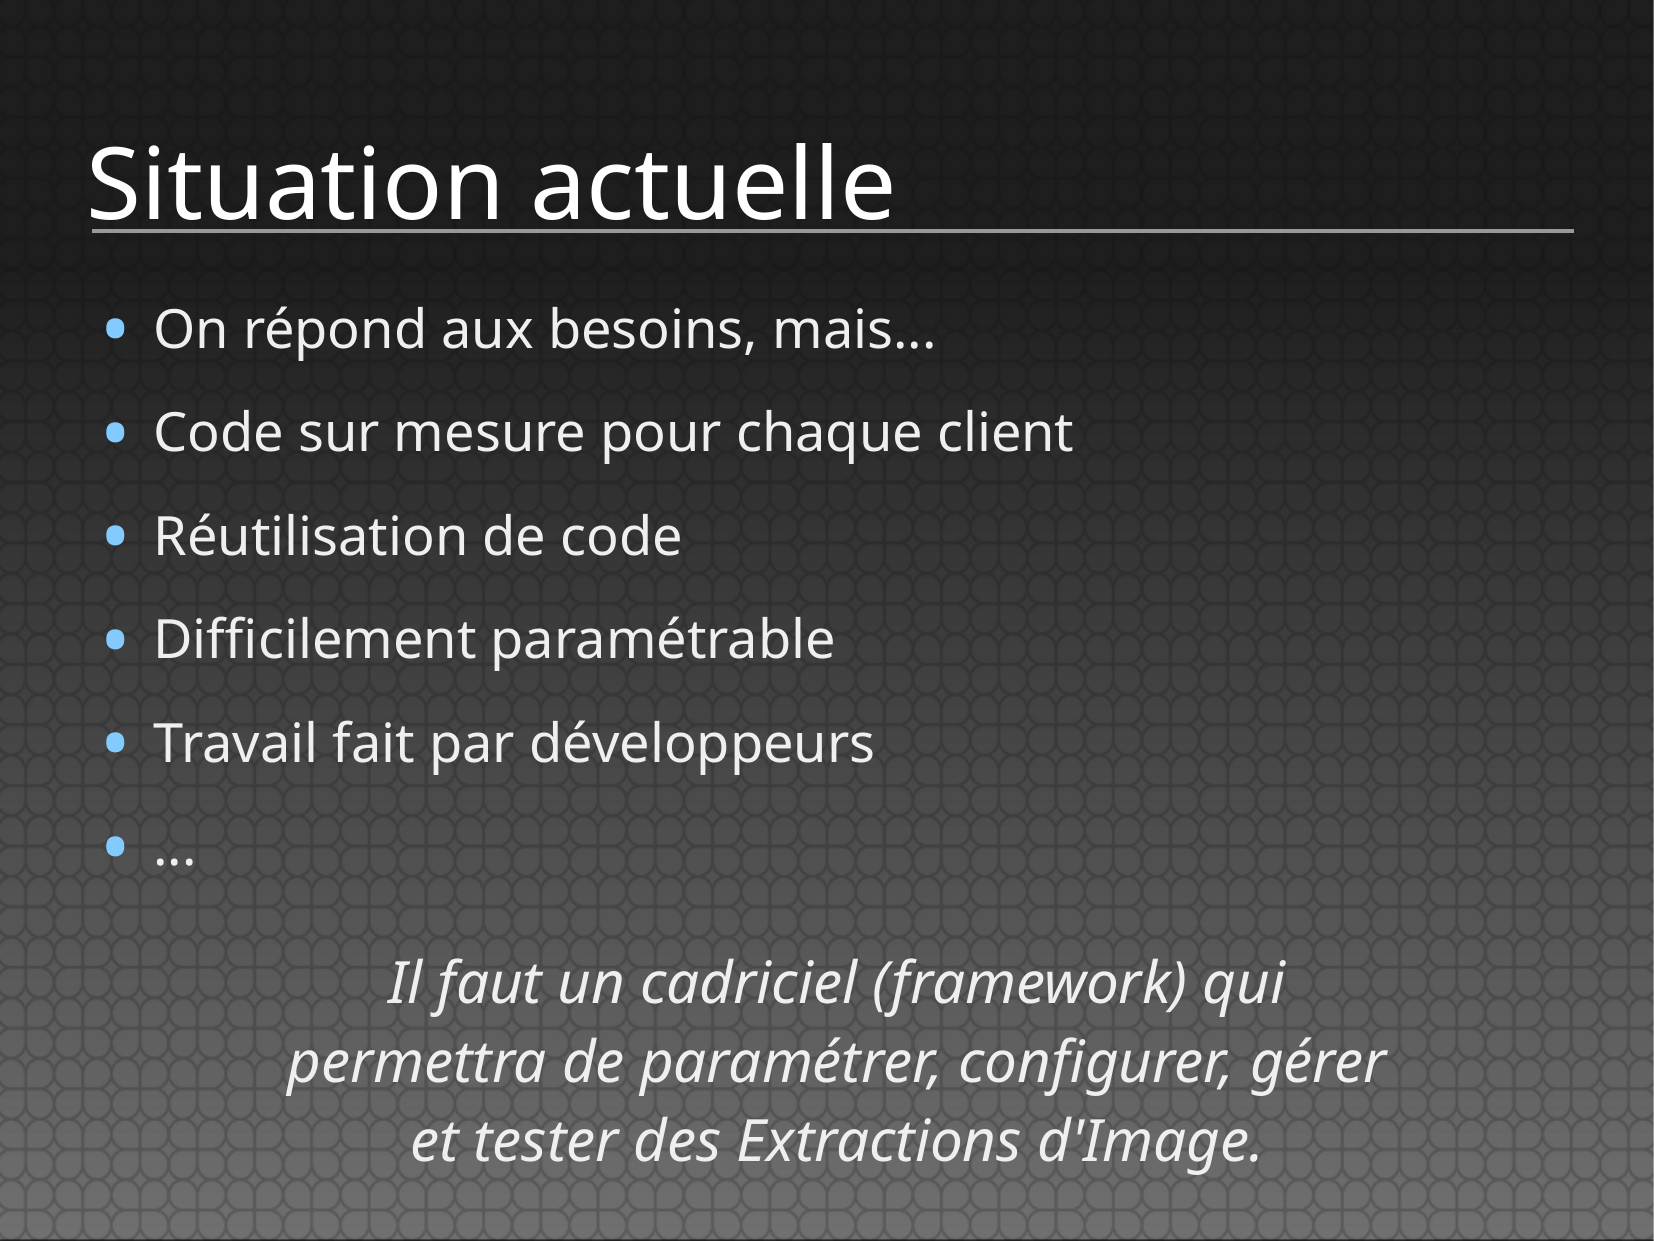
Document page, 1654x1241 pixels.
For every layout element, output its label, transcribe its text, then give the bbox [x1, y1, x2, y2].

title Situation actuelle [86, 112, 1576, 249]
picture [0, 0, 1654, 1241]
list Il faut un cadriciel (framework) qui permettra de paramétrer, configurer, gérer et tester des Extractions d'Image. [189, 940, 1415, 1208]
list On répond aux besoins, mais... Code sur mesure pour chaque client Réutilisation de code Difficilement paramétrable Travail fait par développeurs ... [82, 290, 1571, 841]
